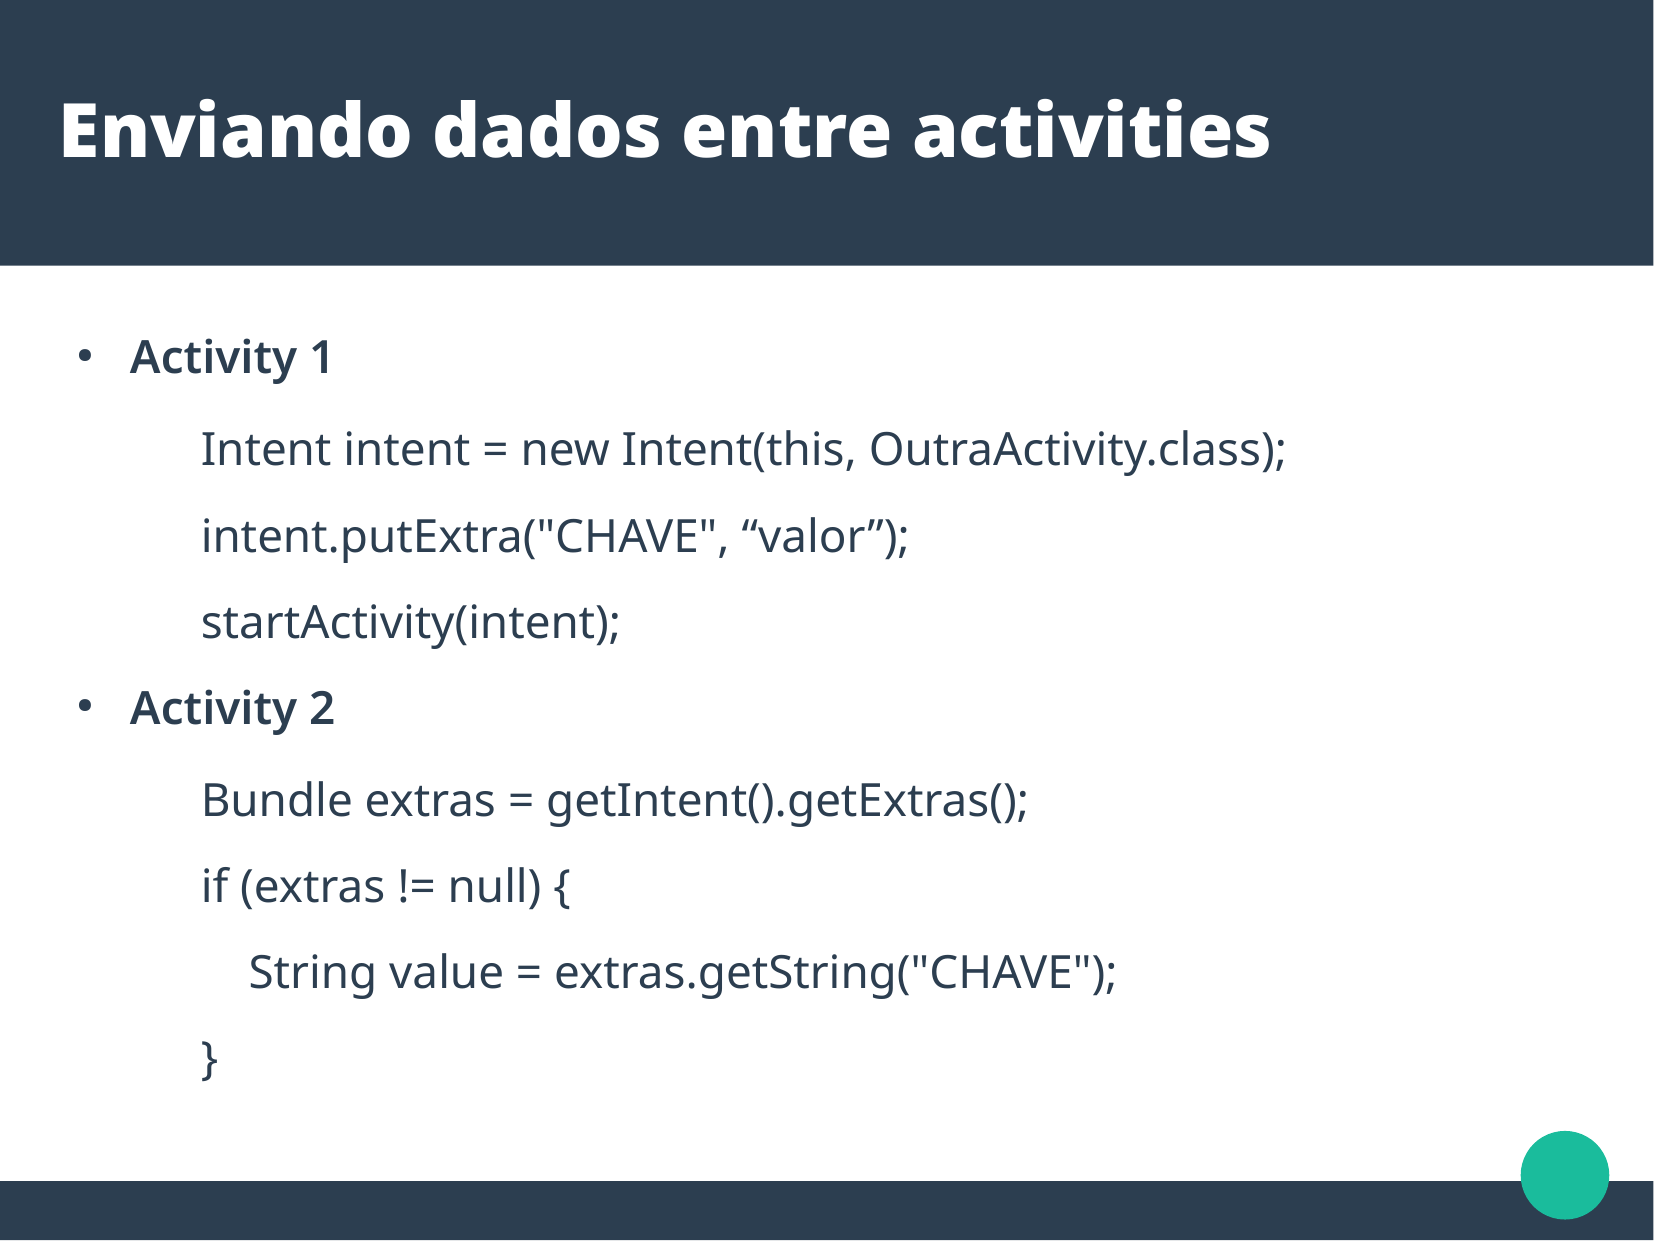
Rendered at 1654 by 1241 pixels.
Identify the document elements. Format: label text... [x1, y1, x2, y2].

title Enviando dados entre activities [59, 49, 1595, 207]
list Activity 1 Intent intent = new Intent(this, OutraActivity.class); intent.putExtra("CHAVE", “valor”); startActivity(intent); Activity 2 Bundle extras = getIntent().getExtras(); if (extras != null) { String value = extras.getString("CHAVE"); } [59, 324, 1595, 1152]
